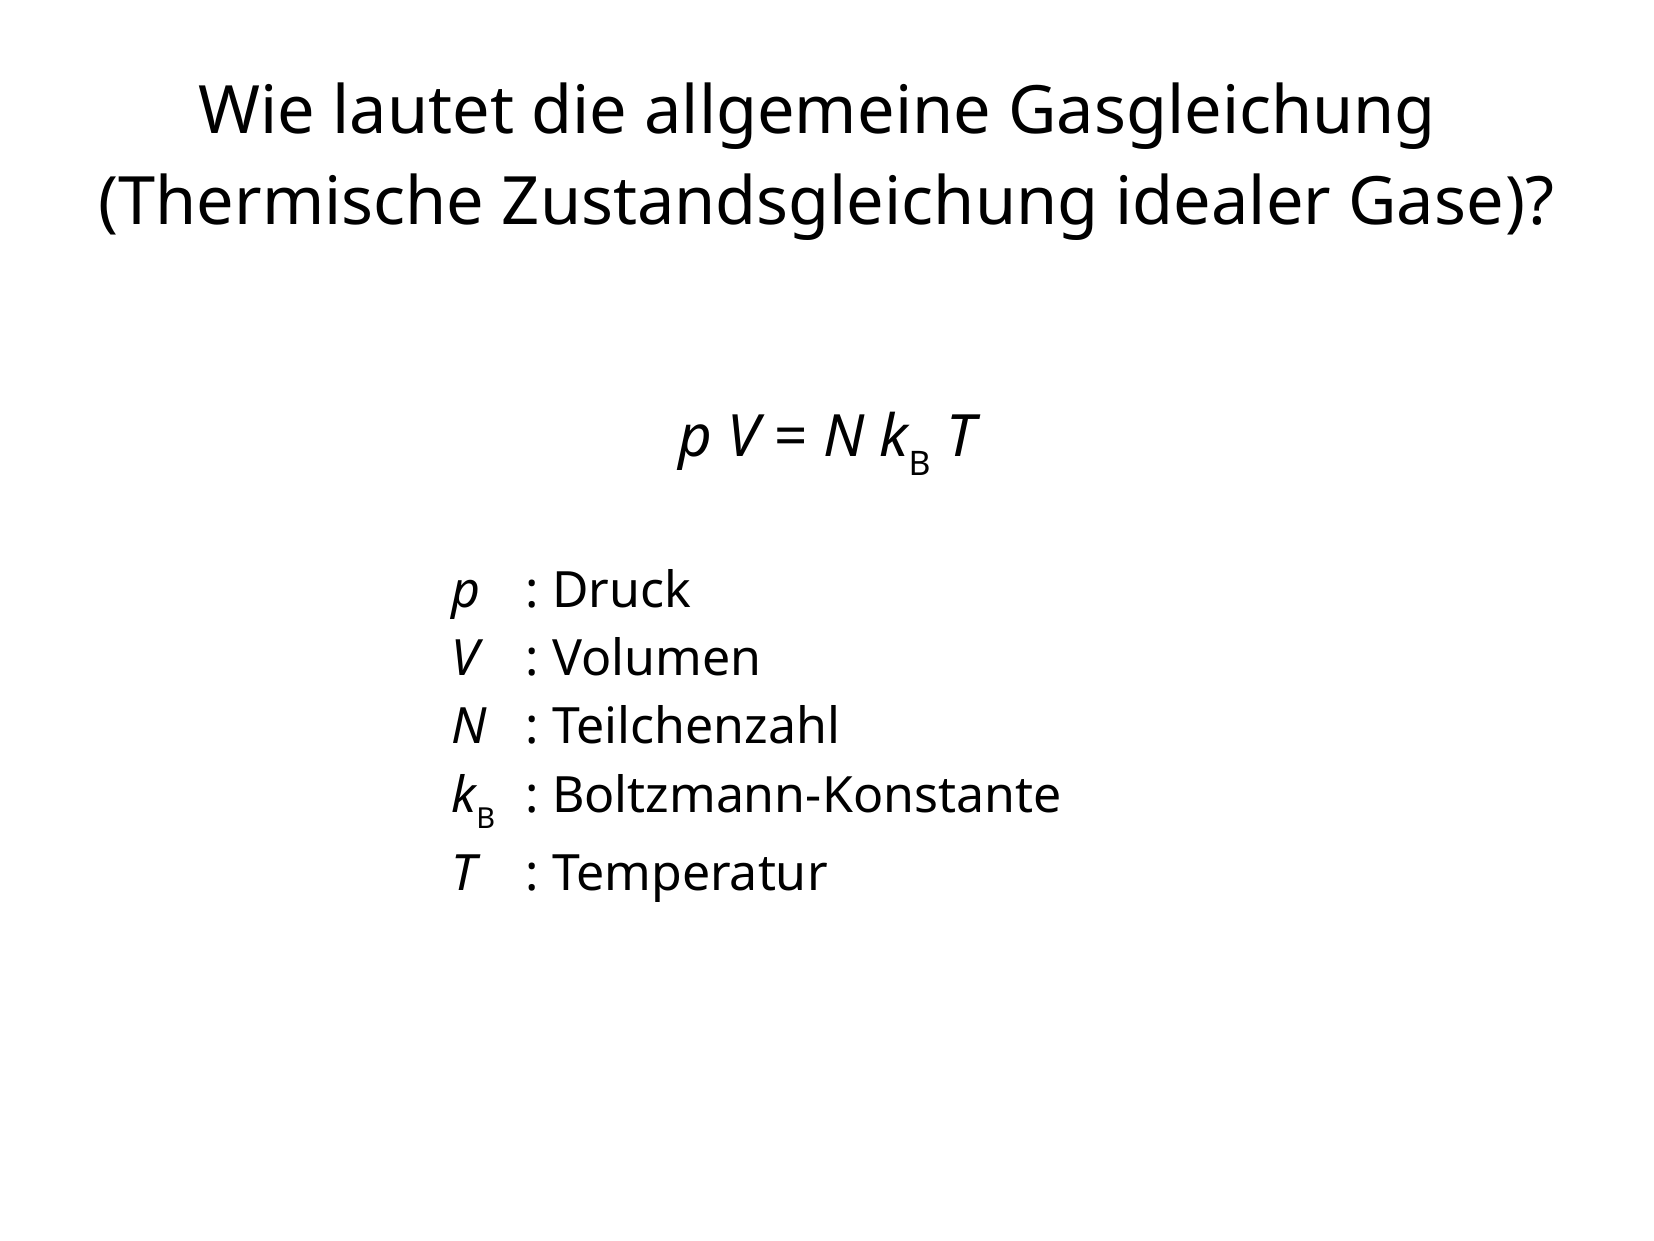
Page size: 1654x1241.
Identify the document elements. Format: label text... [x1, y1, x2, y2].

title Wie lautet die allgemeine Gasgleichung (Thermische Zustandsgleichung idealer Gase)? [82, 49, 1571, 257]
subtitle p V = N kB T p : Druck V : Volumen N : Teilchenzahl kB : Boltzmann-Konstante T : Temperatur [82, 290, 1571, 1010]
